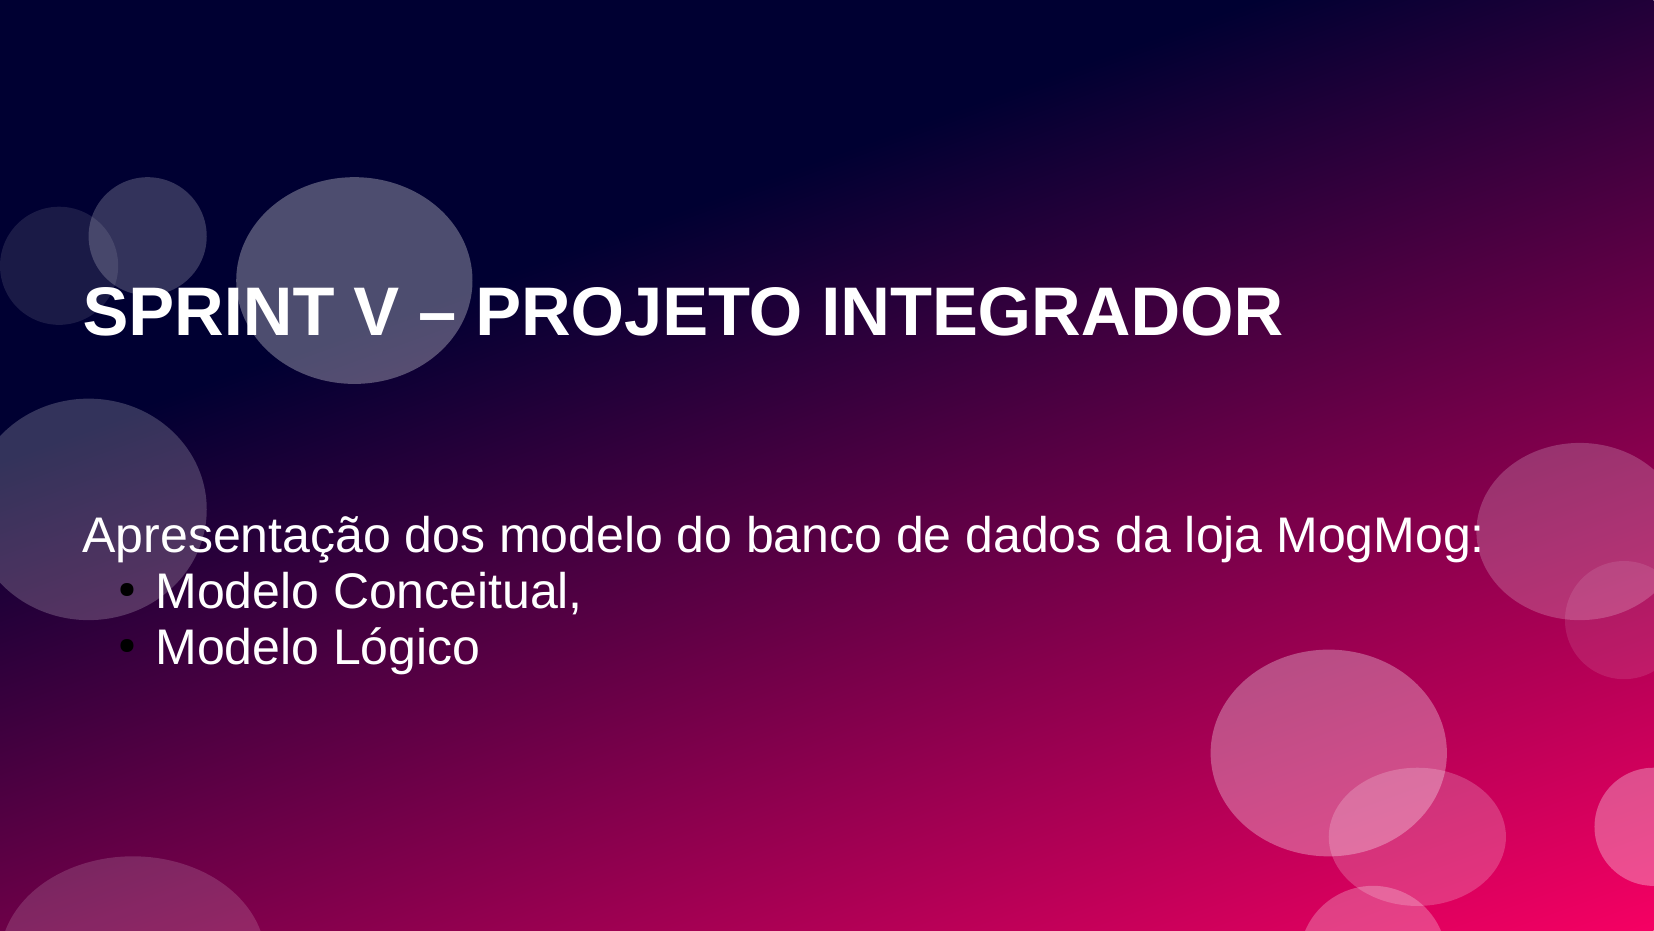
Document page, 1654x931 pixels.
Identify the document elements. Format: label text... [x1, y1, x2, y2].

title SPRINT V – PROJETO INTEGRADOR [82, 234, 1571, 390]
subtitle Apresentação dos modelo do banco de dados da loja MogMog: Modelo Conceitual, Modelo Lógico [82, 425, 1571, 758]
